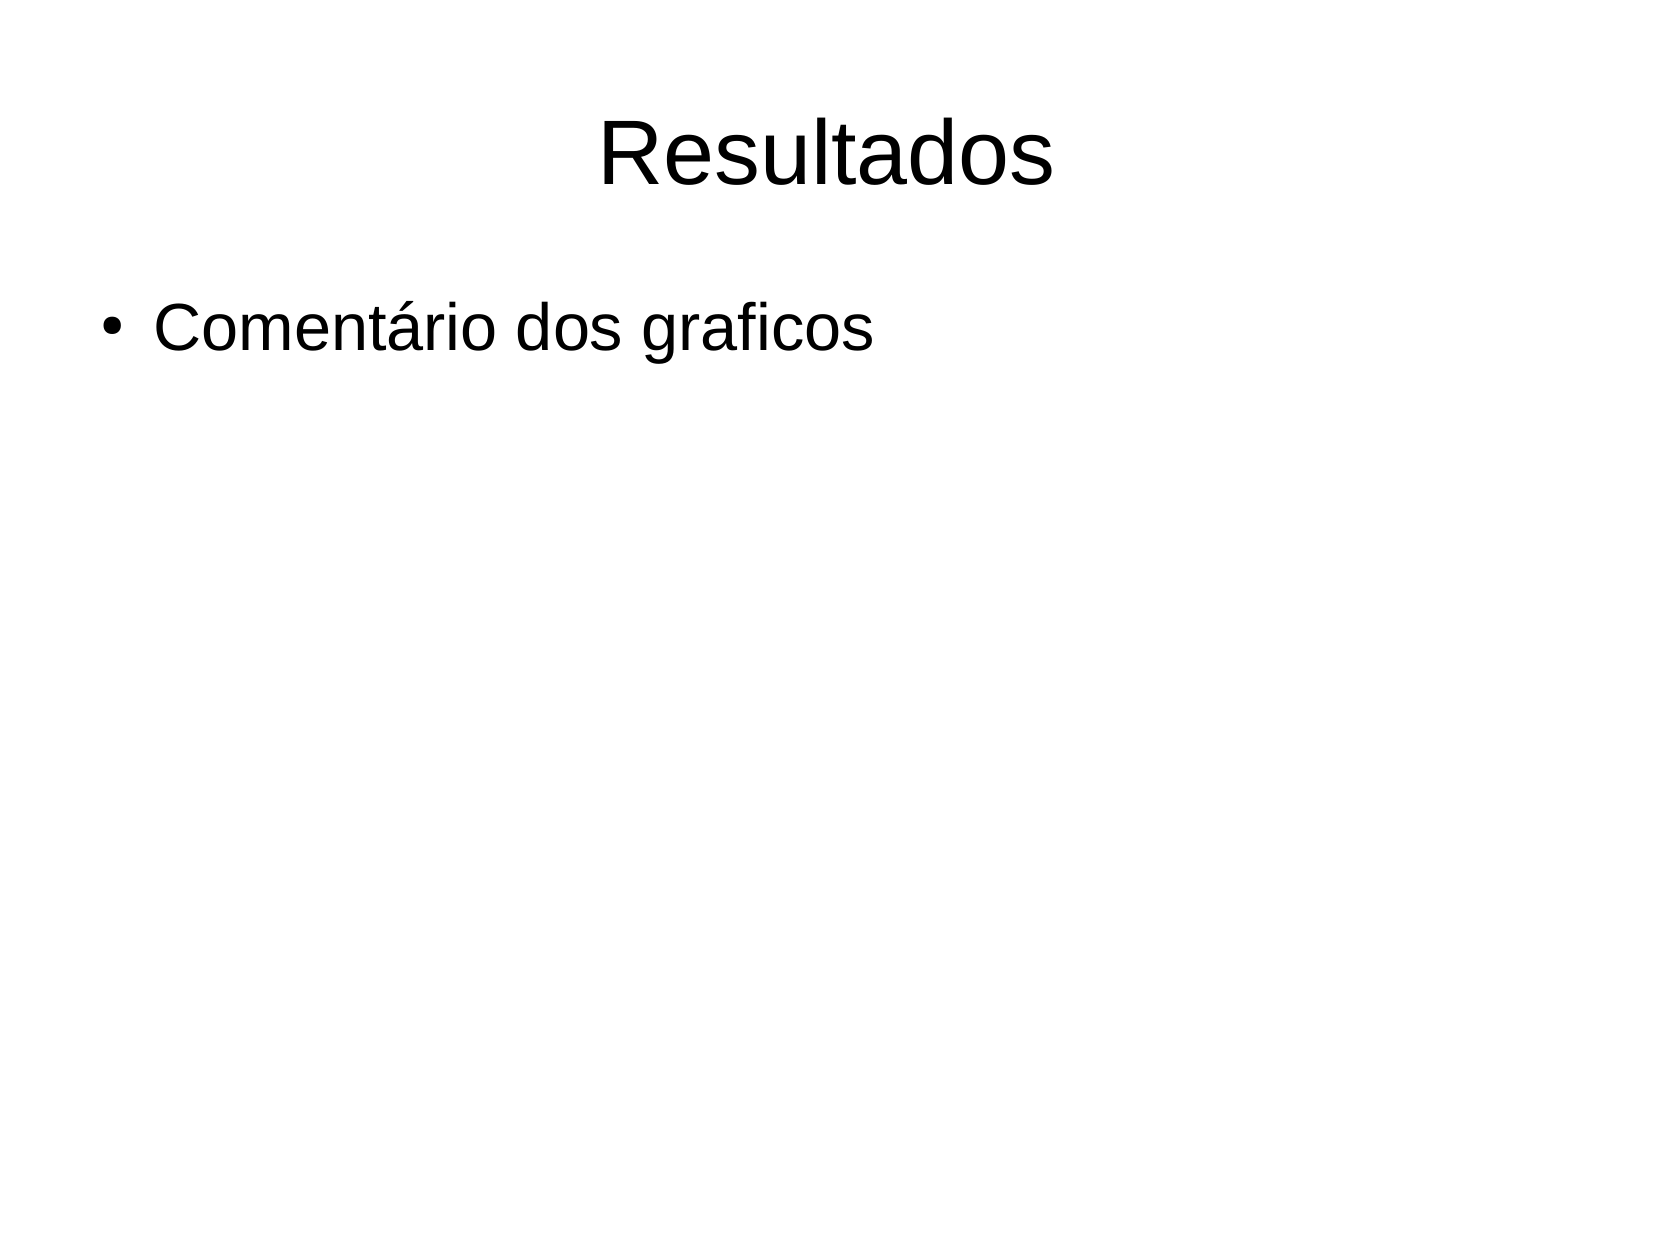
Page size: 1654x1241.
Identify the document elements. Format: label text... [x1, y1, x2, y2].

list Comentário dos graficos [82, 290, 1571, 1010]
title Resultados [82, 49, 1571, 257]
